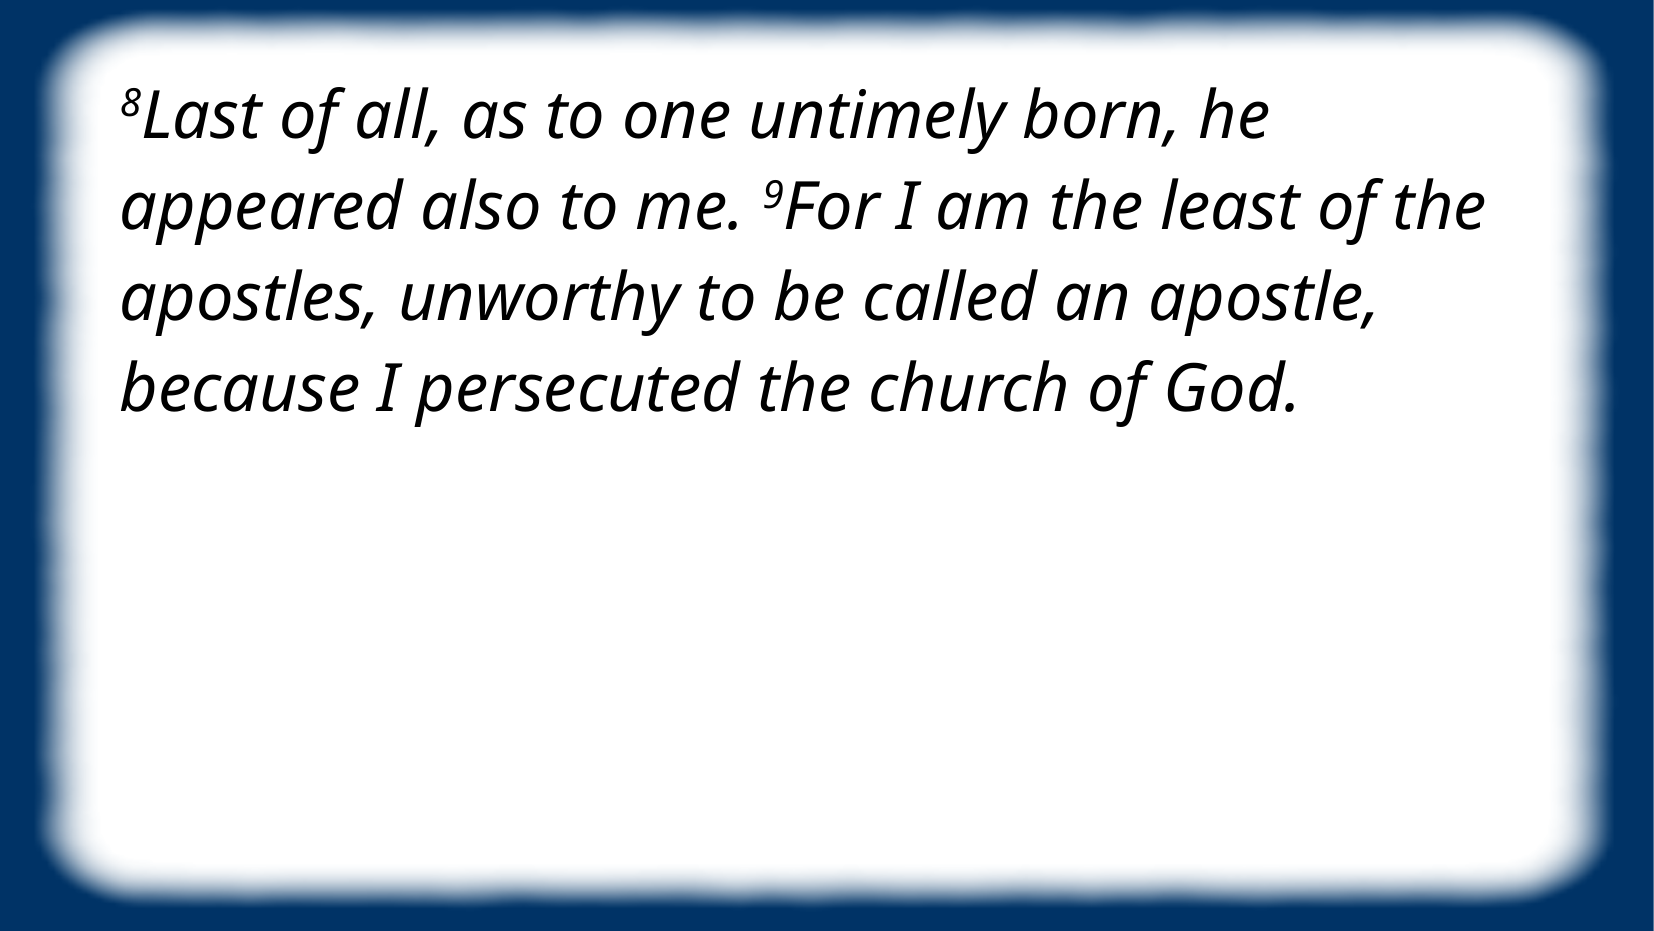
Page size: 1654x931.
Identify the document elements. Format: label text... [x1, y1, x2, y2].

text_box 8Last of all, as to one untimely born, he appeared also to me. 9For I am the least of the apostles, unworthy to be called an apostle, because I persecuted the church of God. [105, 60, 1546, 430]
picture [0, 0, 1654, 931]
